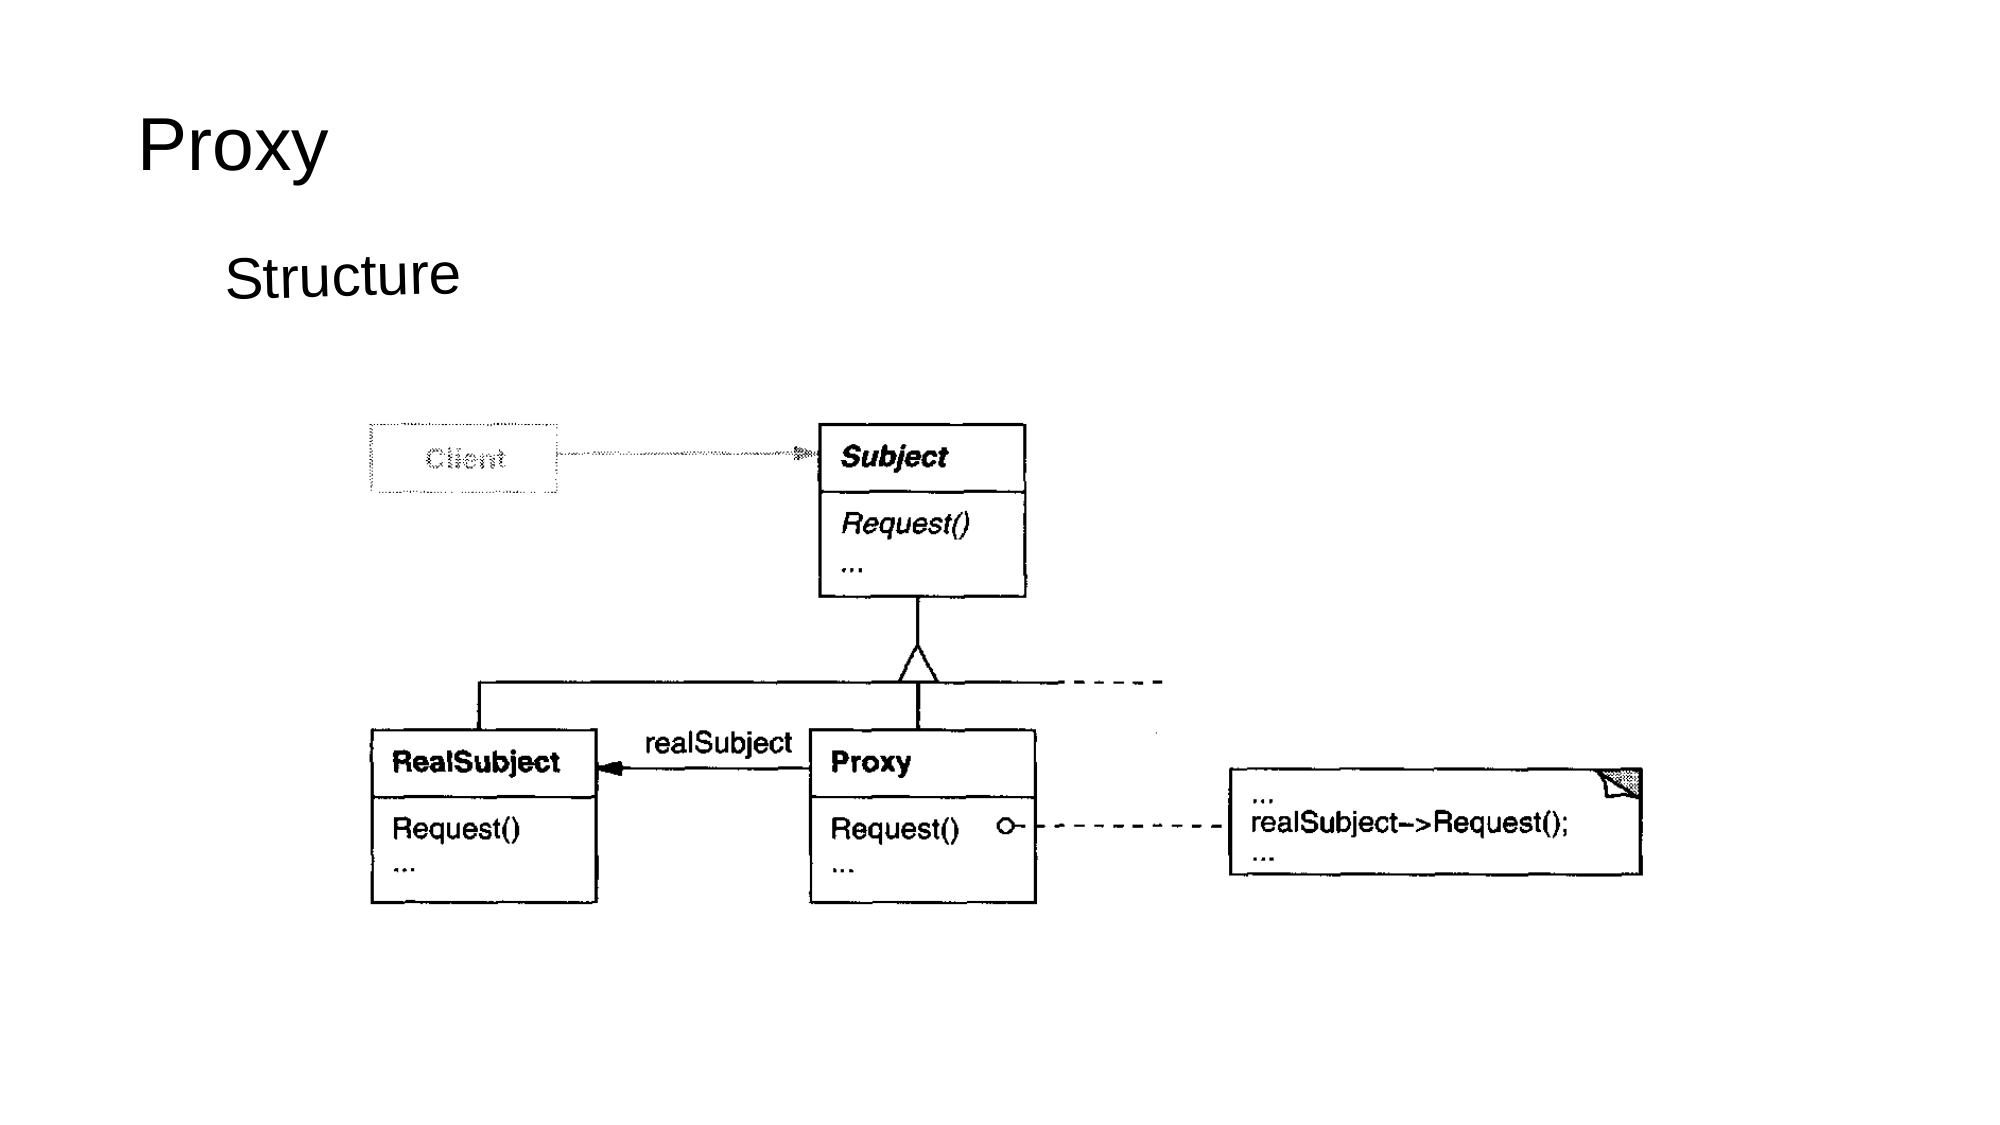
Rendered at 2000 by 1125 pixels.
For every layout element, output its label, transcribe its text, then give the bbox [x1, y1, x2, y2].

title Structure [223, 228, 496, 328]
title Proxy [137, 90, 376, 196]
picture [307, 406, 1696, 919]
